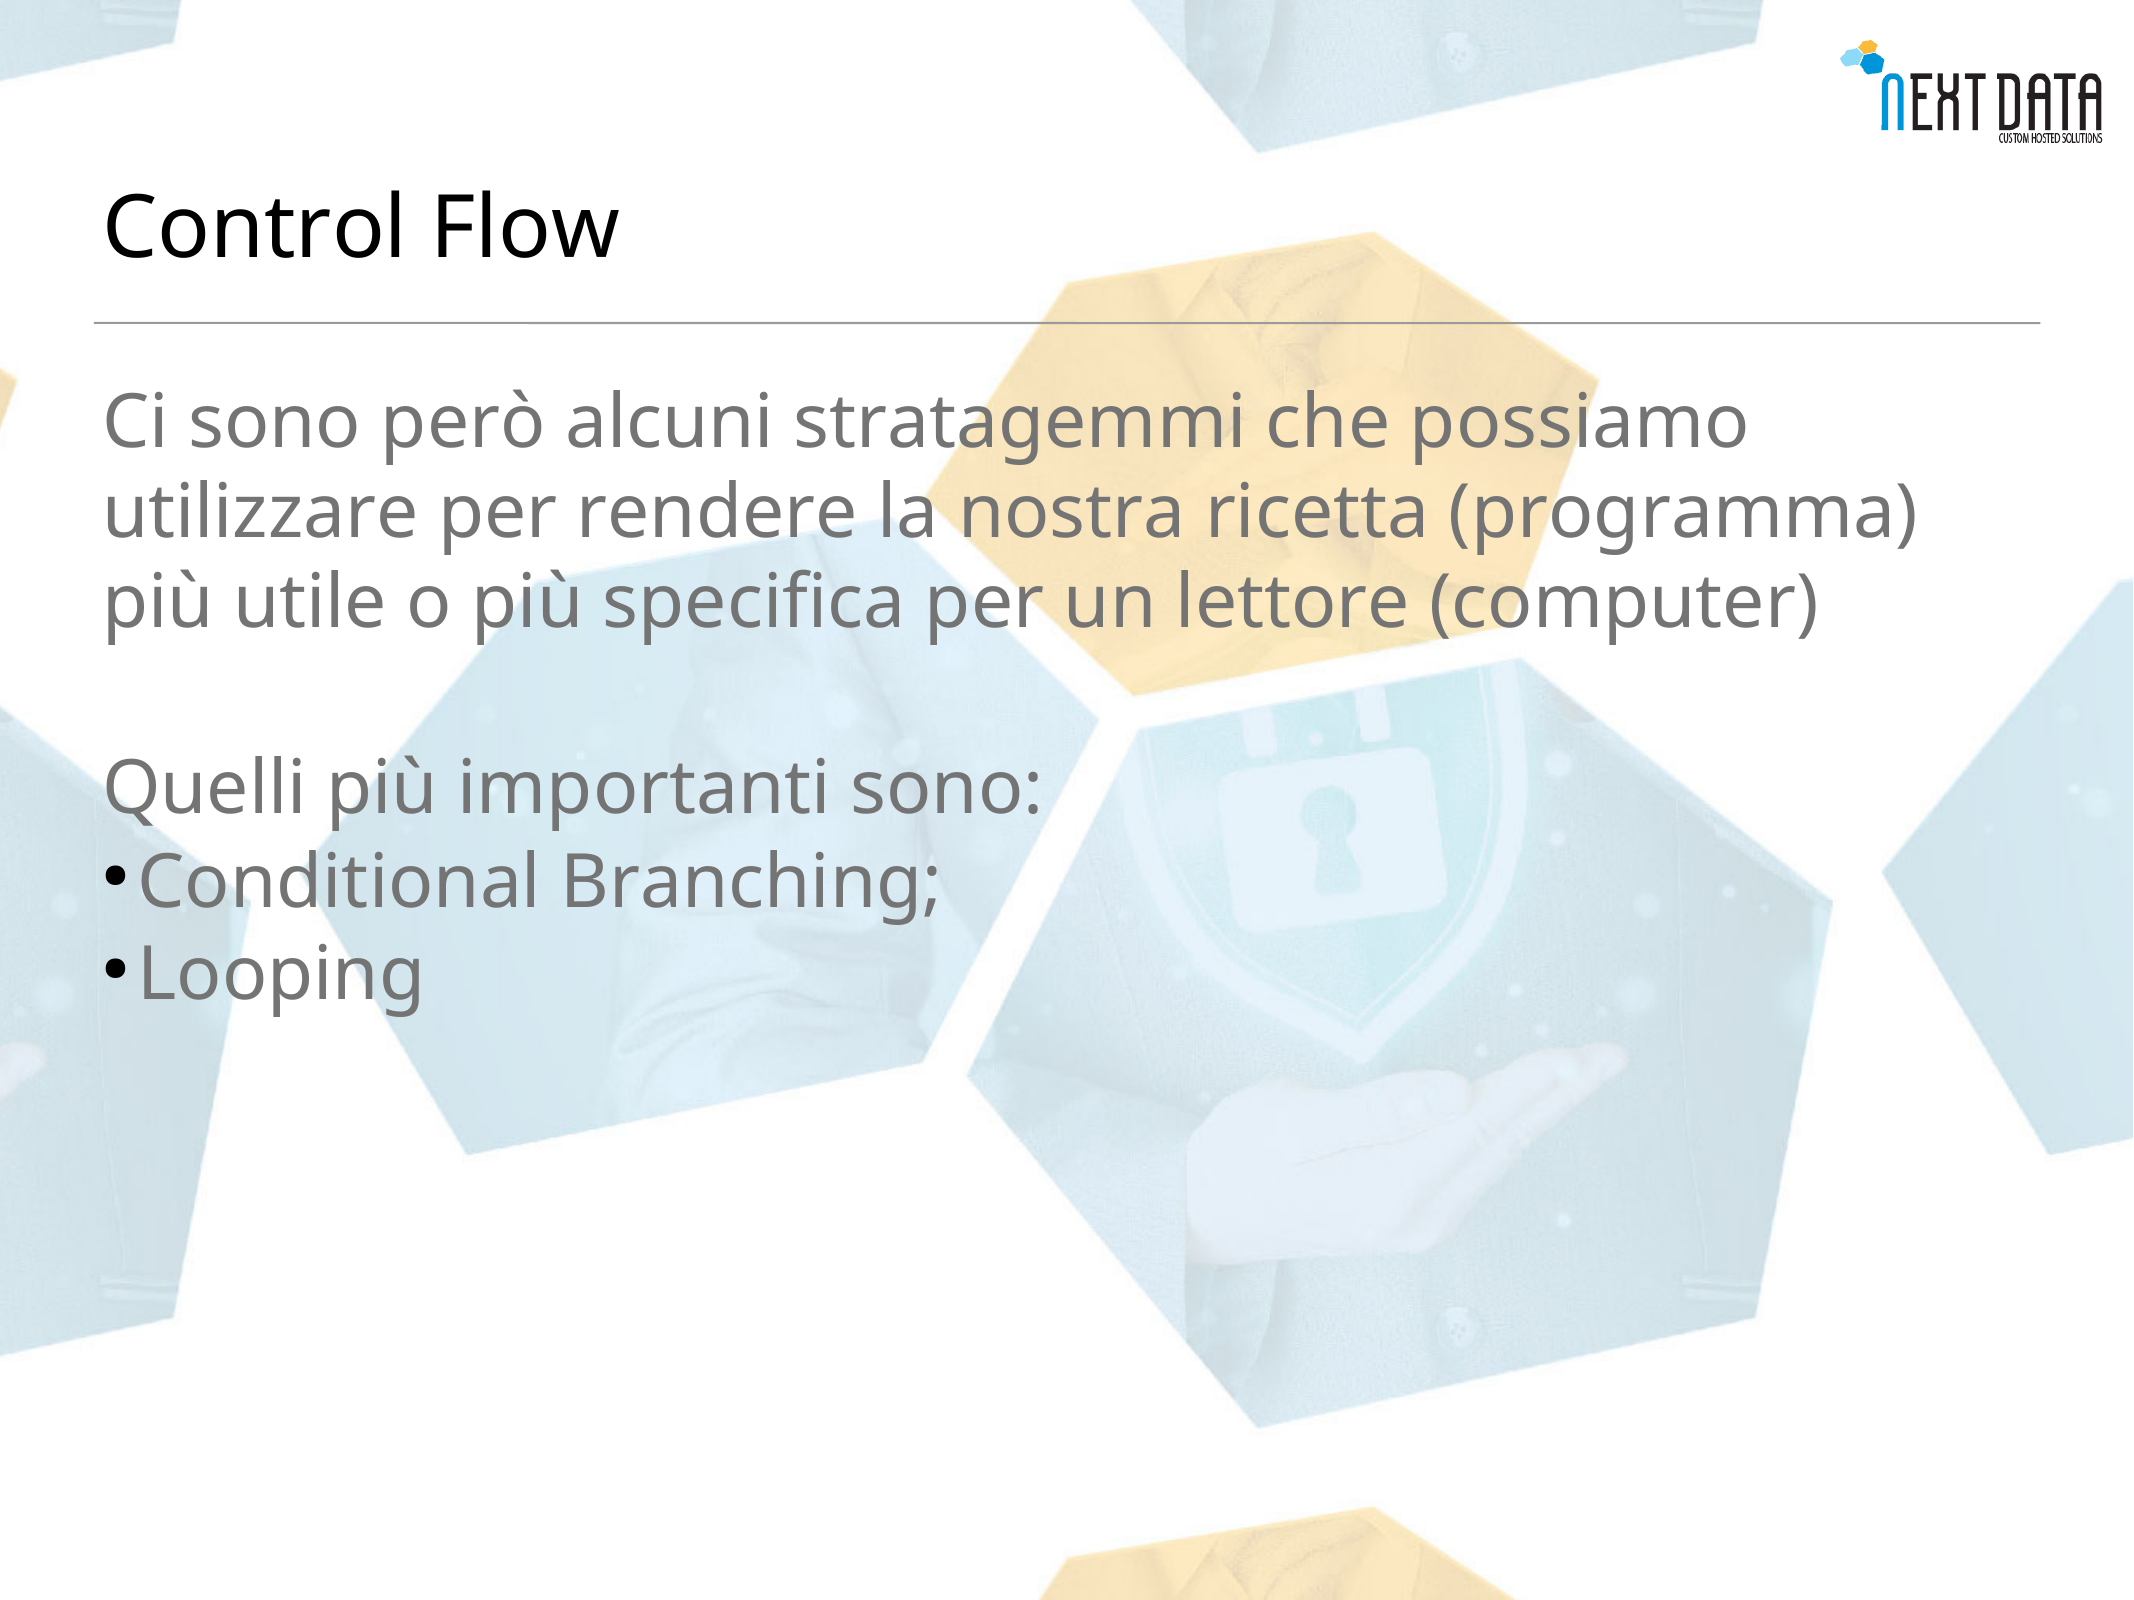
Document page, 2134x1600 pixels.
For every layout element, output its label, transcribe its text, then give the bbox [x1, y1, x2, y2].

text_box Control Flow [93, 54, 2040, 284]
text_box Ci sono però alcuni stratagemmi che possiamo utilizzare per rendere la nostra ricetta (programma) più utile o più specifica per un lettore (computer) Quelli più importanti sono: Conditional Branching; Looping [93, 364, 2040, 1459]
picture [0, 0, 2134, 1600]
